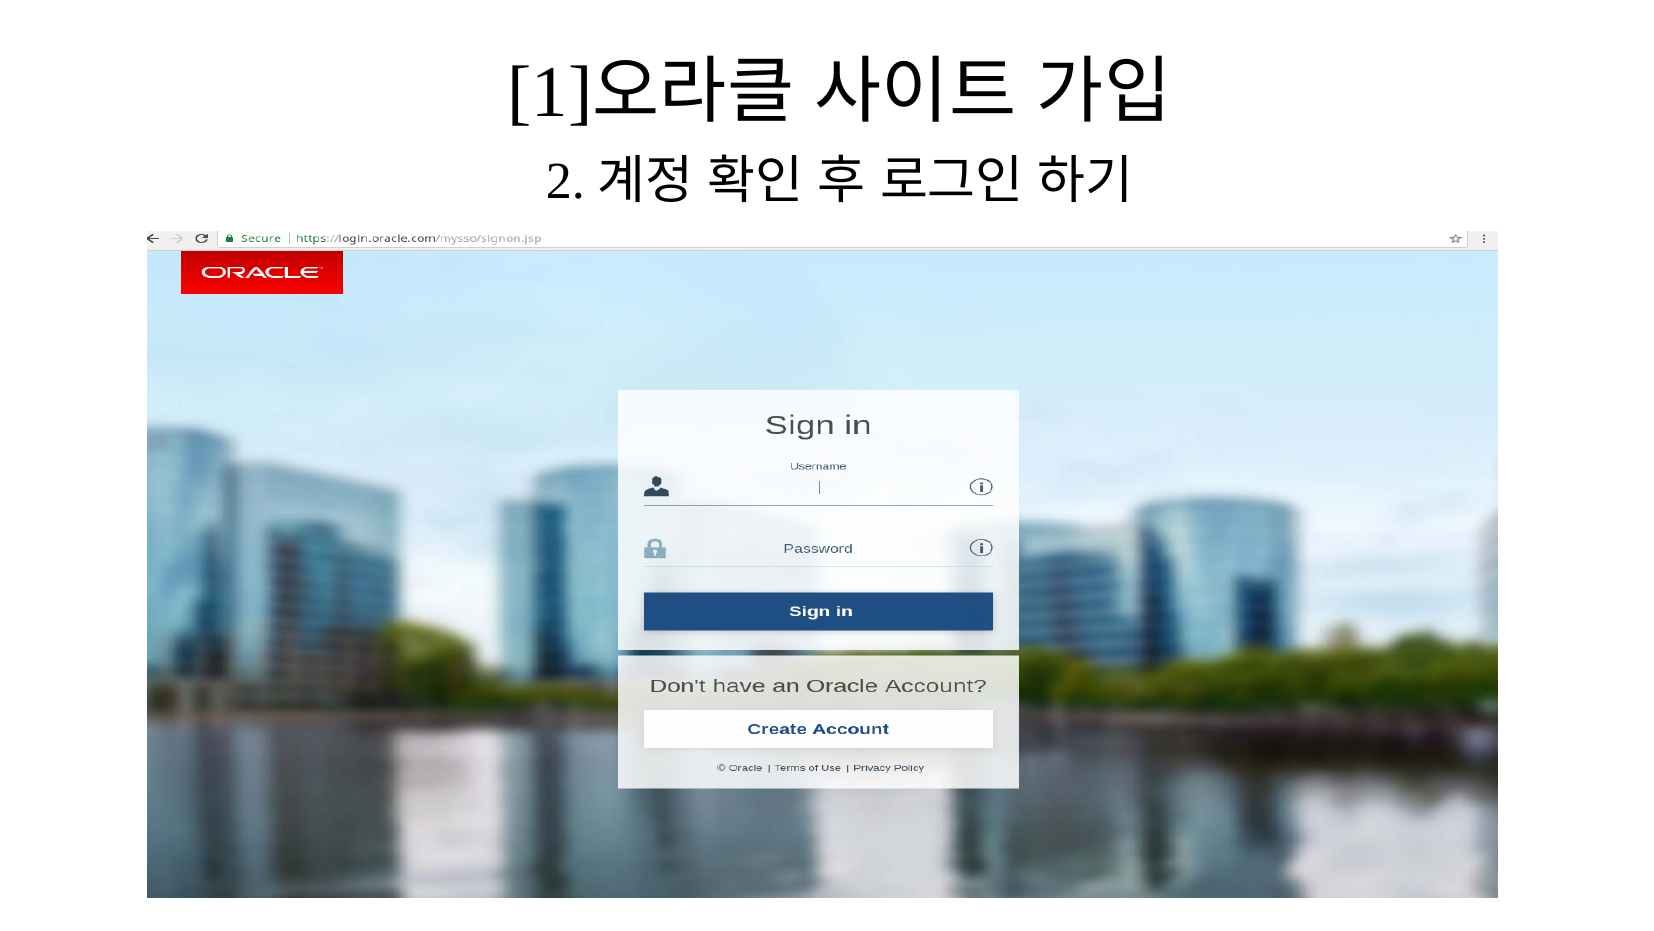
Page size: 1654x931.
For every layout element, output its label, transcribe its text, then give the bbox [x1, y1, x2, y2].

title [1]오라클 사이트 가입 2. 계정 확인 후 로그인 하기 [95, 45, 1584, 201]
picture [147, 231, 1498, 898]
